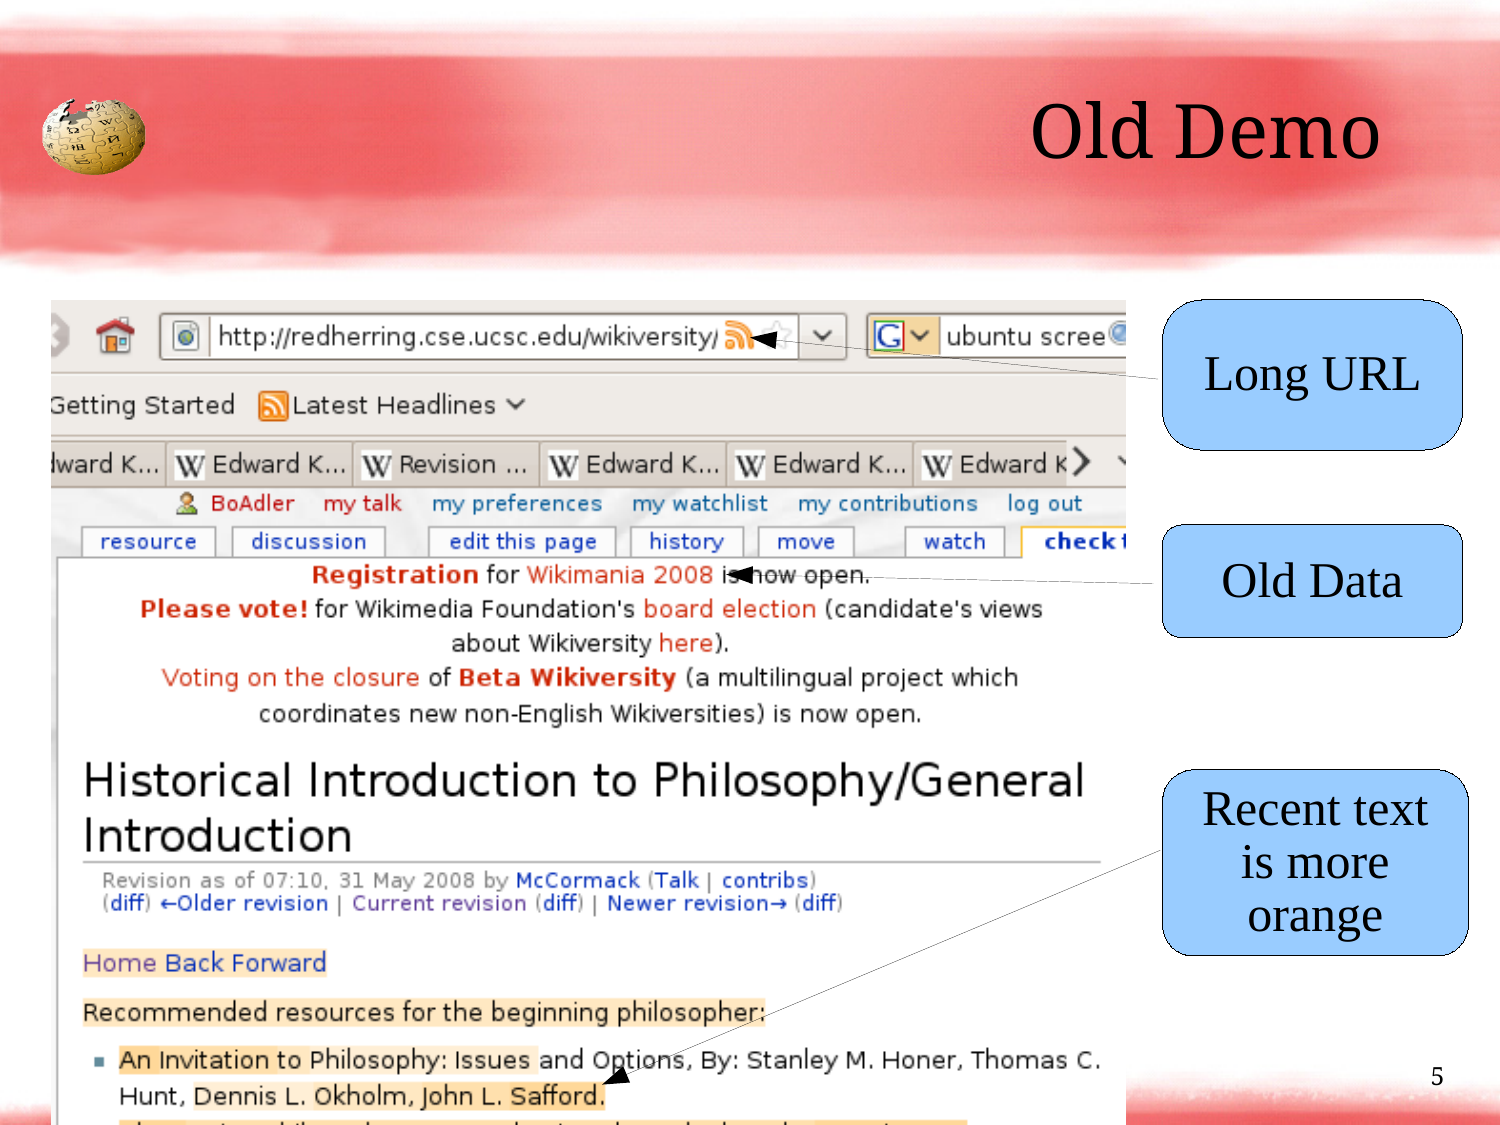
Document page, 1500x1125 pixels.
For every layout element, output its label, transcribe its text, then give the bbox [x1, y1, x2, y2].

text_box Long URL [1162, 299, 1463, 451]
title Old Demo [112, 44, 1383, 214]
text_box Recent text is more orange [1162, 769, 1469, 956]
picture [0, 0, 1500, 1125]
text_box Old Data [1162, 524, 1463, 638]
